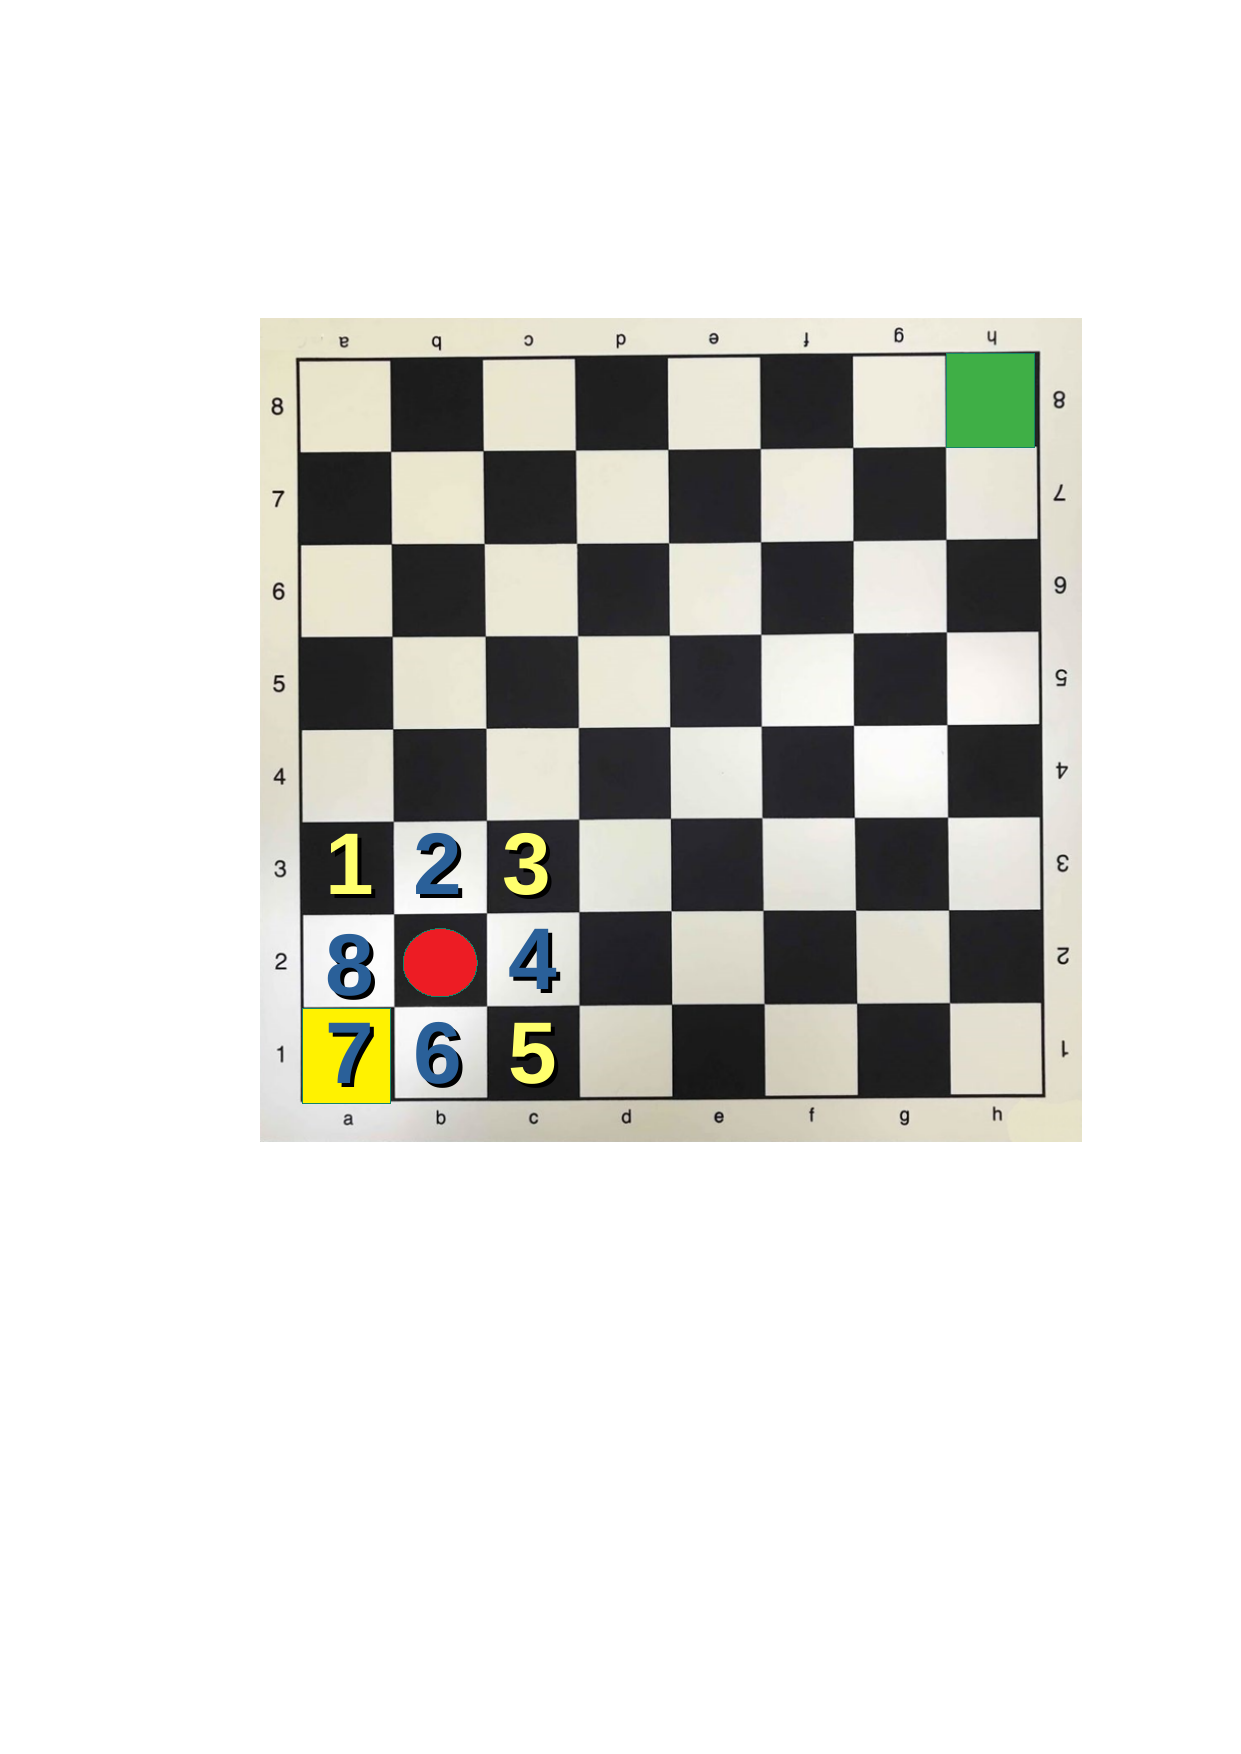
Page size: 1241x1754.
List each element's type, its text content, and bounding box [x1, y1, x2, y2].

text_box 4 [493, 902, 612, 1040]
picture [260, 318, 1082, 1142]
text_box 2 [428, 808, 517, 945]
text_box [429, 928, 478, 997]
text_box 5 [493, 997, 611, 1134]
text_box [302, 1008, 310, 1104]
text_box 8 [310, 908, 429, 1046]
text_box [946, 353, 1035, 448]
text_box 7 [310, 1046, 428, 1134]
text_box 6 [428, 997, 493, 1134]
text_box 3 [517, 808, 605, 902]
text_box 1 [310, 808, 428, 908]
